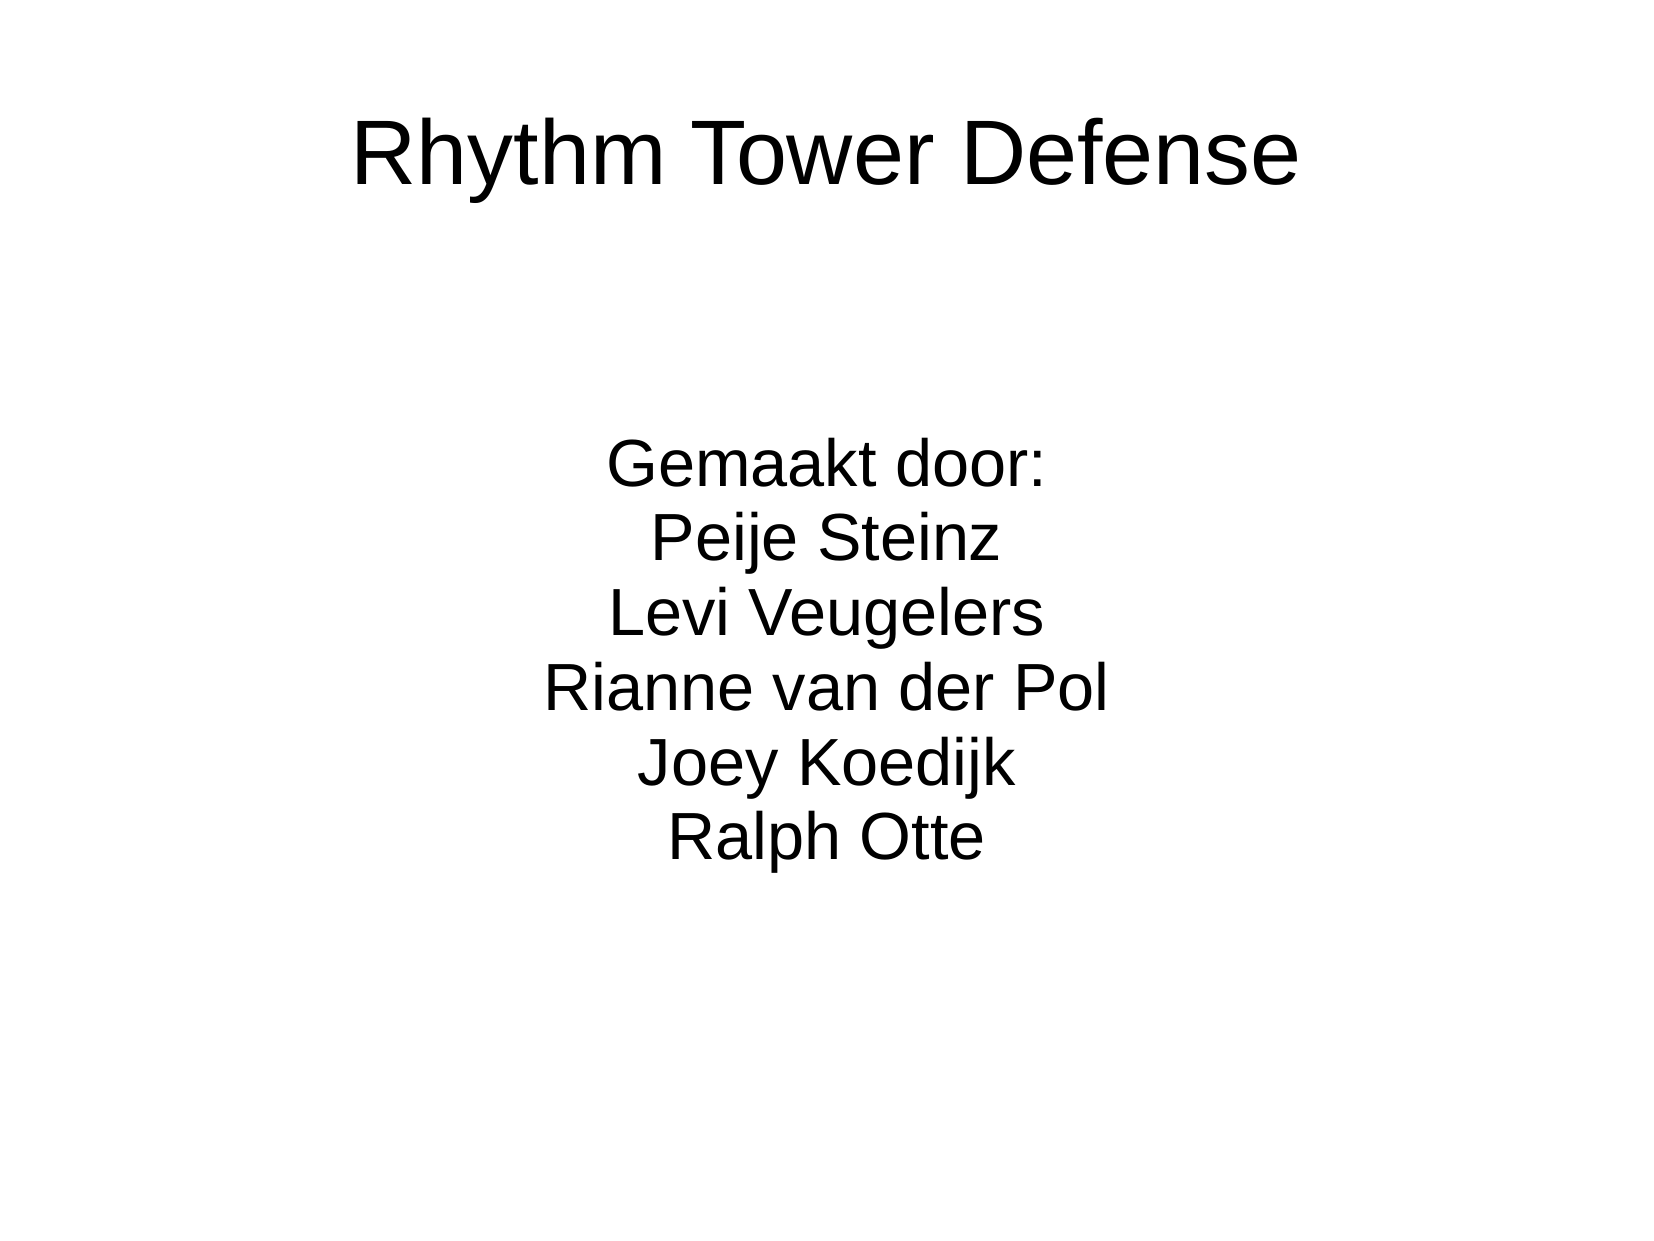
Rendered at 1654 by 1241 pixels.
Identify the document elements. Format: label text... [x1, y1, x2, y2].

title Rhythm Tower Defense [82, 49, 1571, 257]
subtitle Gemaakt door: Peije Steinz Levi Veugelers Rianne van der Pol Joey Koedijk Ralph Otte [82, 290, 1571, 1010]
